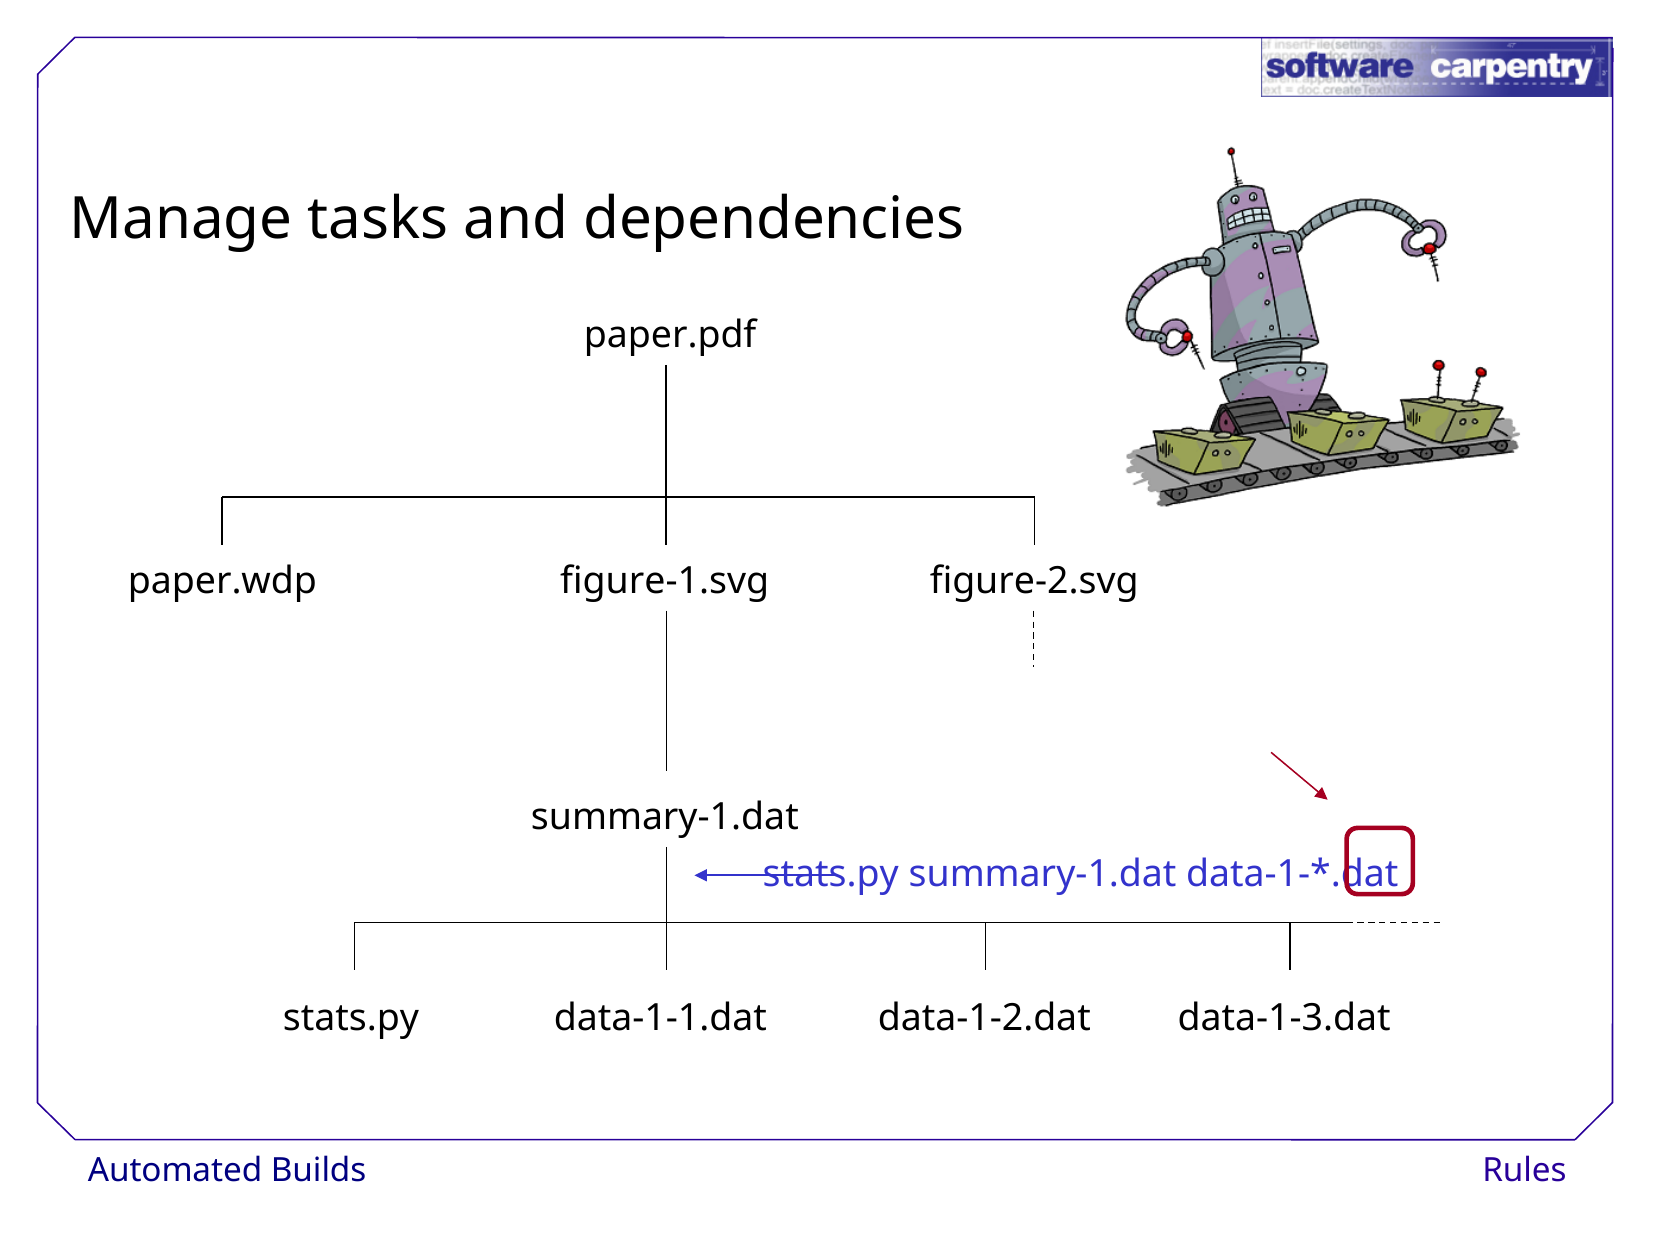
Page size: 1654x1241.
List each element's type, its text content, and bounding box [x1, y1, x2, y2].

text_box paper.wdp [38, 525, 408, 609]
picture [1261, 39, 1613, 97]
text_box summary-1.dat [441, 761, 889, 845]
text_box paper.pdf [494, 279, 847, 363]
picture [1110, 128, 1526, 522]
text_box Manage tasks and dependencies [54, 138, 1110, 259]
text_box data-1-3.dat [1181, 962, 1481, 1046]
text_box figure-2.svg [839, 525, 1229, 609]
text_box figure-1.svg [470, 525, 839, 609]
text_box stats.py [193, 962, 510, 1046]
text_box data-1-1.dat [510, 962, 788, 1046]
text_box data-1-2.dat [788, 962, 1181, 1046]
text_box stats.py summary-1.dat data-1-*.dat [747, 818, 1564, 902]
